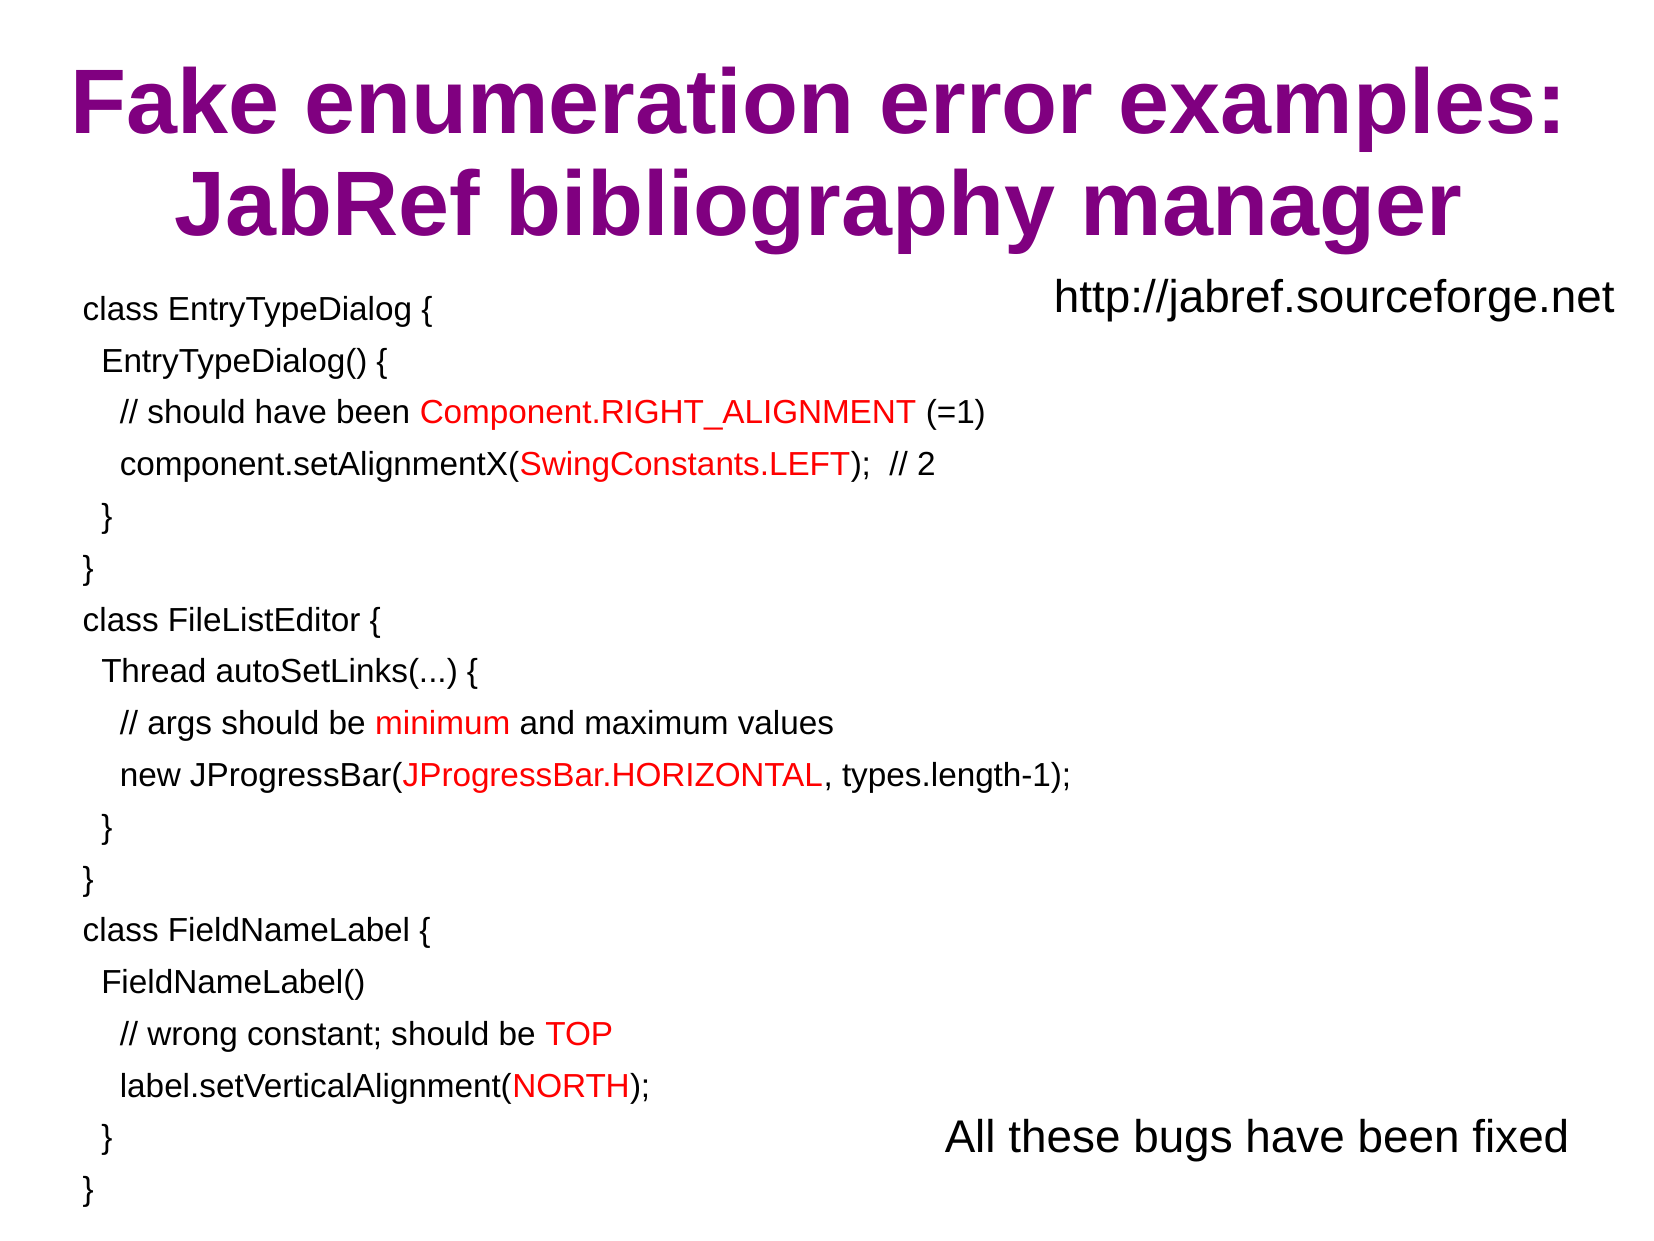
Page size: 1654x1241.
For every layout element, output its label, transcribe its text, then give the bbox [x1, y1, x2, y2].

text_box All these bugs have been fixed [930, 1103, 1591, 1171]
list class EntryTypeDialog { EntryTypeDialog() { // should have been Component.RIGHT_ALIGNMENT (=1) component.setAlignmentX(SwingConstants.LEFT); // 2 } } class FileListEditor { Thread autoSetLinks(...) { // args should be minimum and maximum values new JProgressBar(JProgressBar.HORIZONTAL, types.length-1); } } class FieldNameLabel { FieldNameLabel() // wrong constant; should be TOP label.setVerticalAlignment(NORTH); } } [82, 290, 1571, 1216]
title Fake enumeration error examples: JabRef bibliography manager [34, 49, 1606, 257]
text_box http://jabref.sourceforge.net [1039, 263, 1636, 331]
